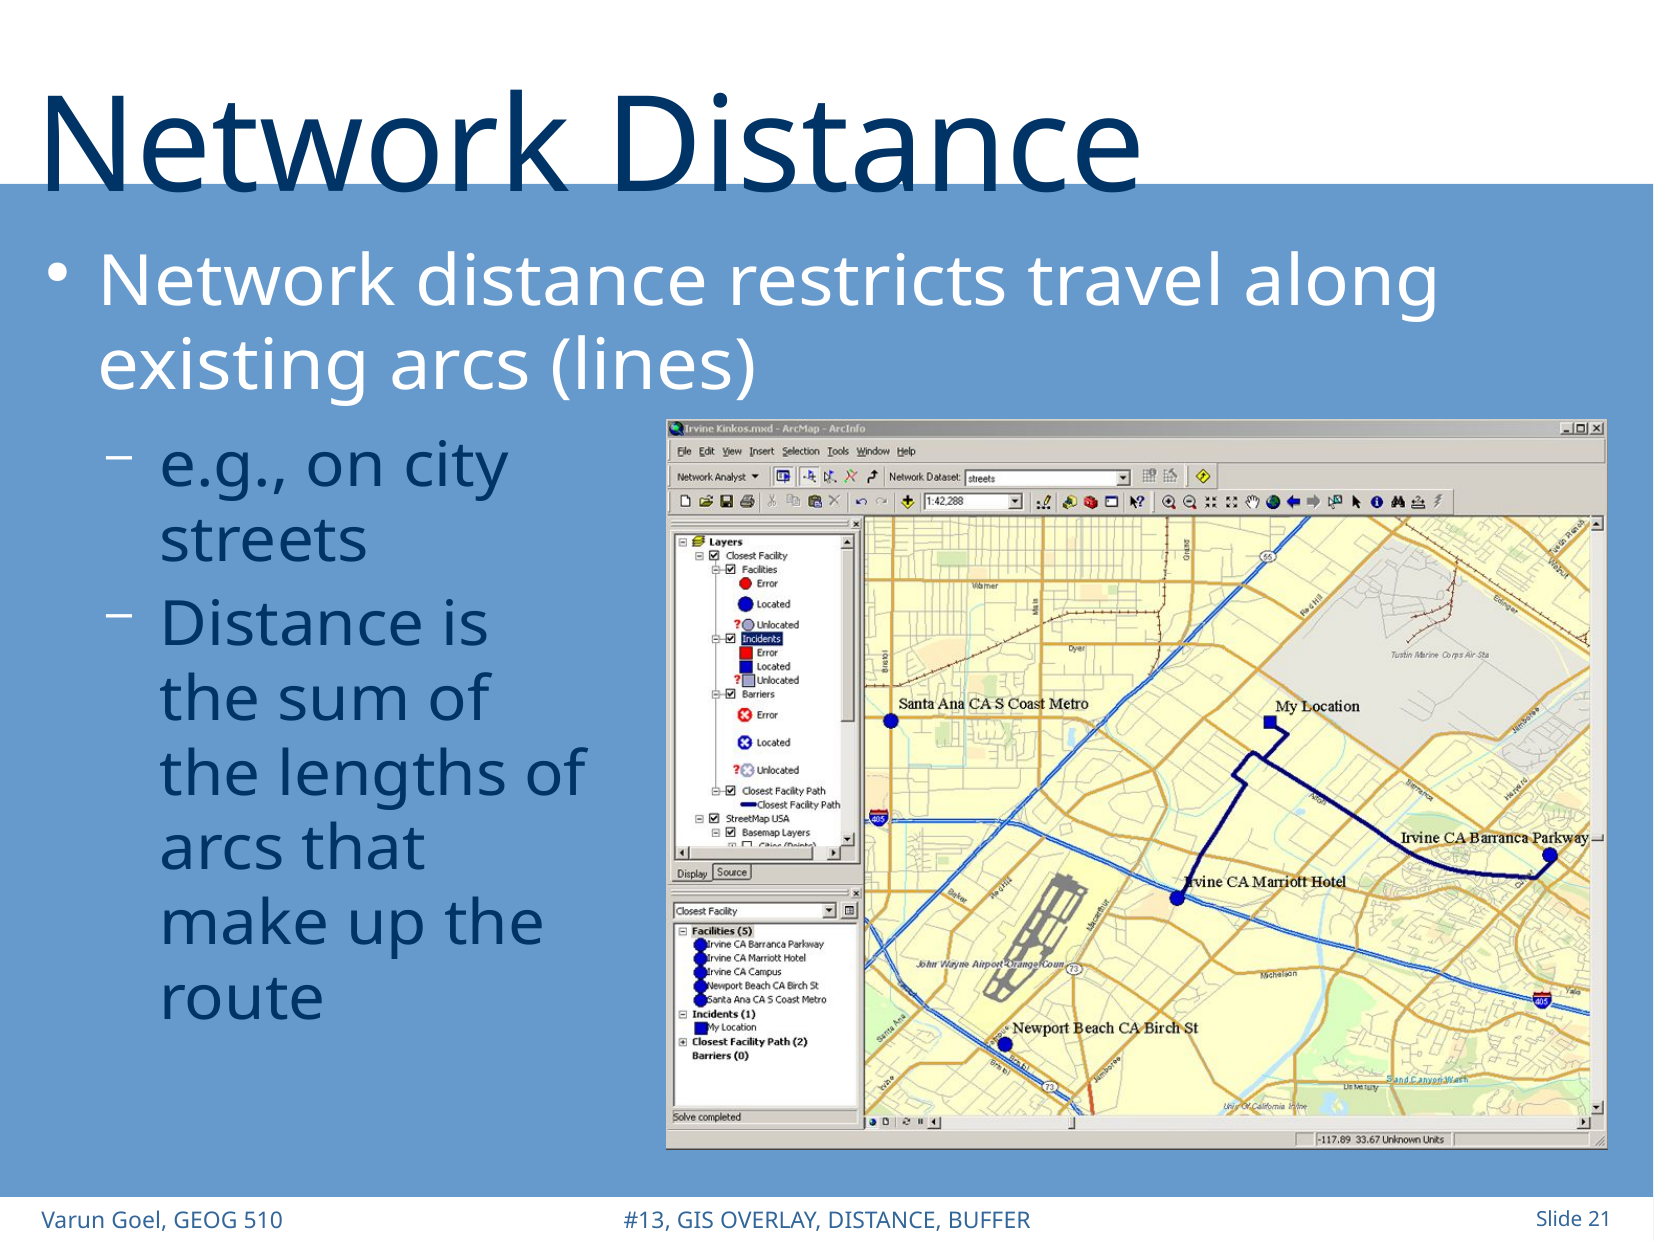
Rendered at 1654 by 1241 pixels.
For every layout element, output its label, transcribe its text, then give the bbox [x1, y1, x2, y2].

title Network Distance [35, 35, 1573, 237]
list e.g., on city streets Distance is the sum of the lengths of arcs that make up the route [17, 243, 602, 1162]
list Network distance restricts travel along existing arcs (lines) [26, 237, 1601, 1156]
picture [666, 419, 1608, 1150]
